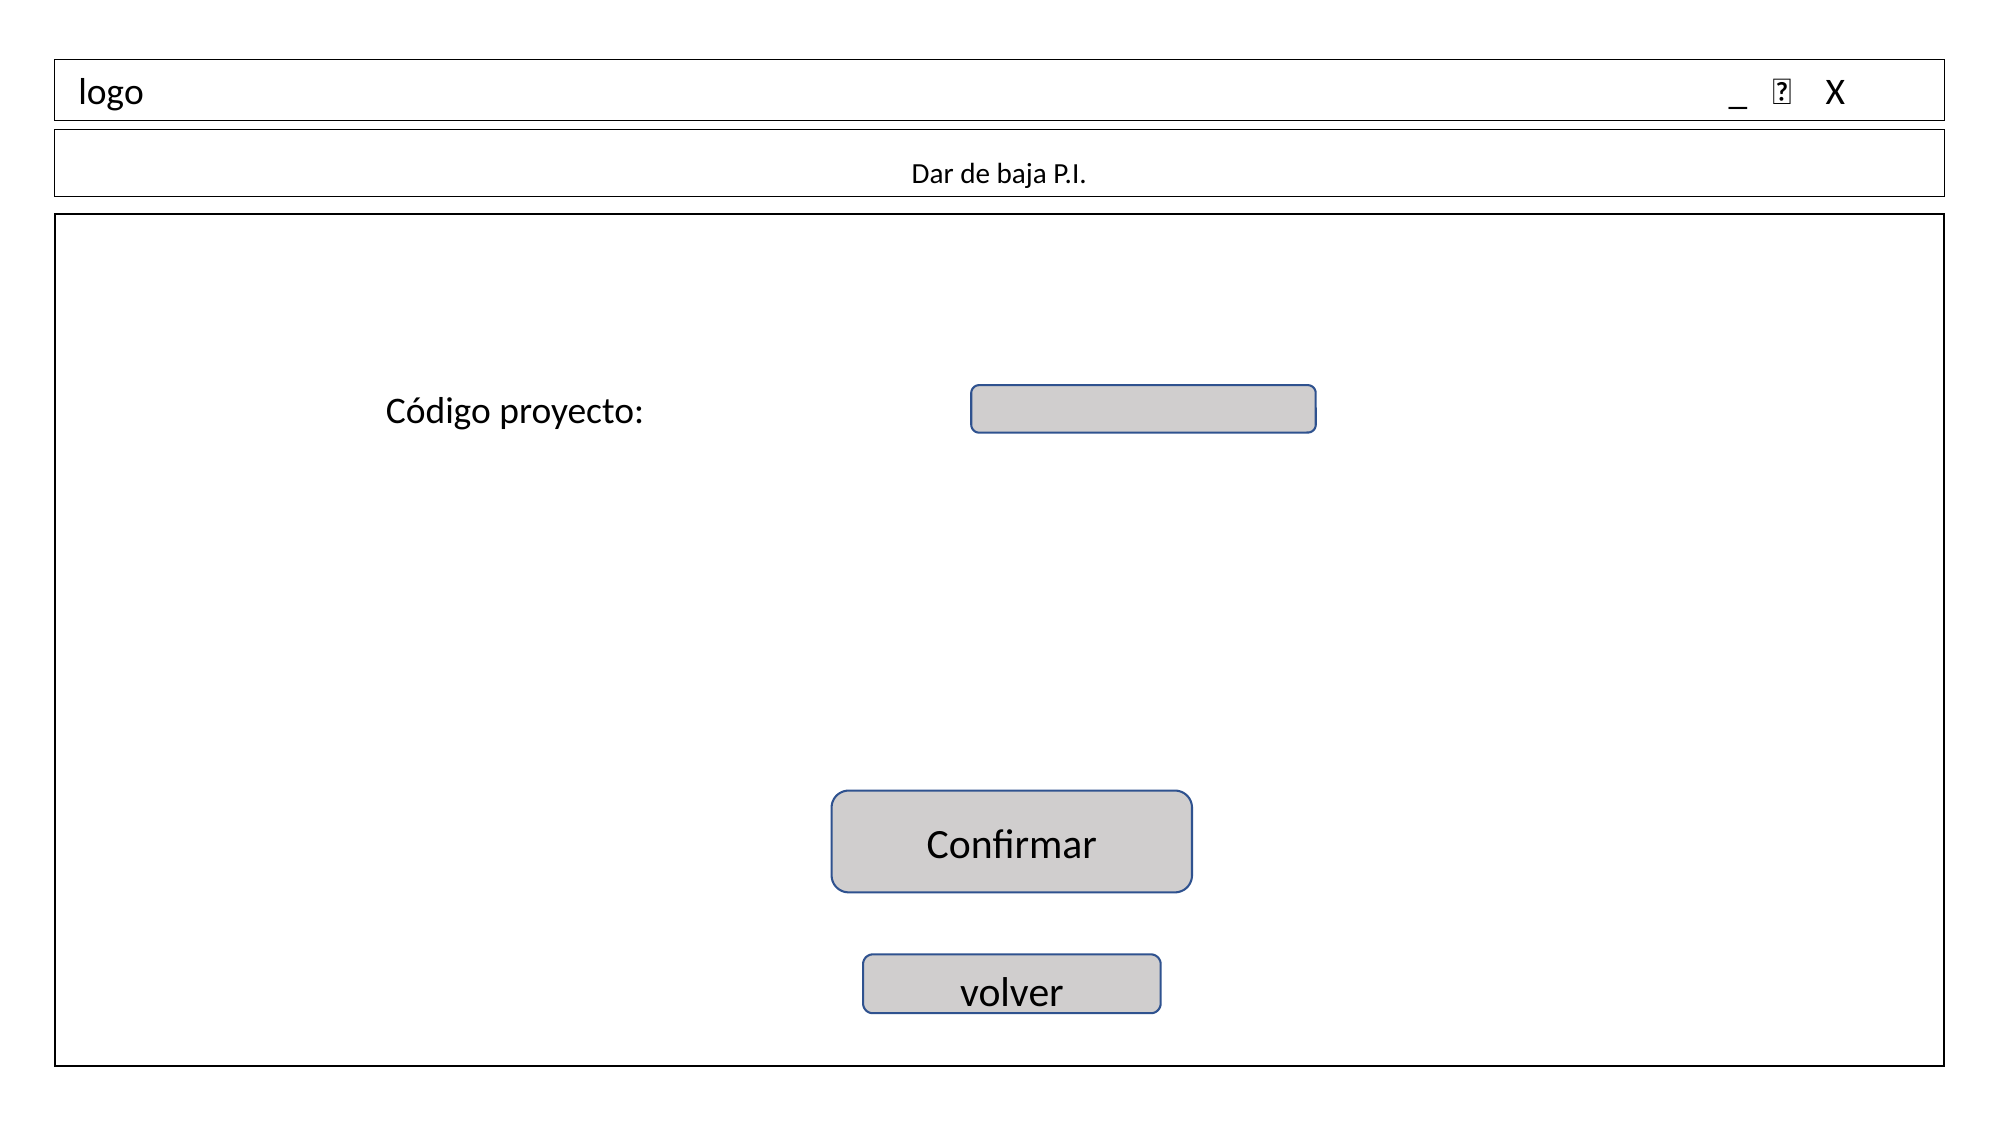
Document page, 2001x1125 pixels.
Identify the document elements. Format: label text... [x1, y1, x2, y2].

text_box Dar de baja P.I. [54, 128, 1944, 192]
text_box Código proyecto: [370, 378, 881, 440]
text_box volver [863, 954, 1161, 1014]
text_box Confirmar [831, 790, 1192, 893]
text_box [971, 385, 1316, 433]
text_box logo _ 🔲 X [54, 59, 1944, 120]
